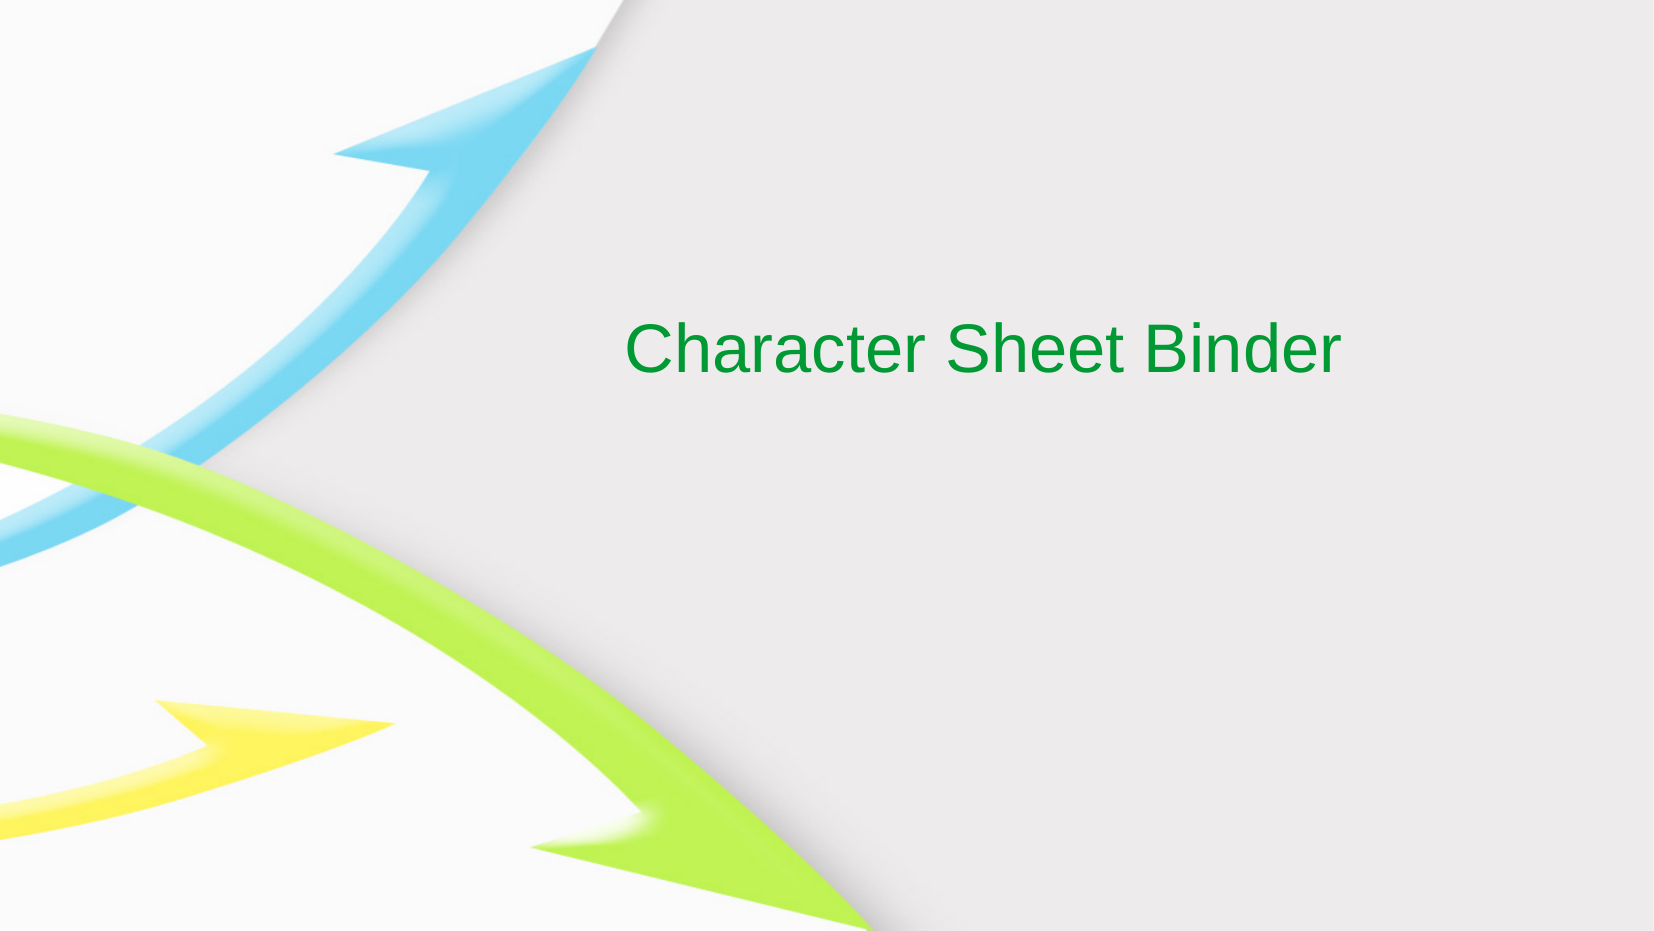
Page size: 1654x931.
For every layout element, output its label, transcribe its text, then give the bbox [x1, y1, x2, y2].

picture [0, 0, 1654, 931]
title Character Sheet Binder [430, 248, 1538, 448]
